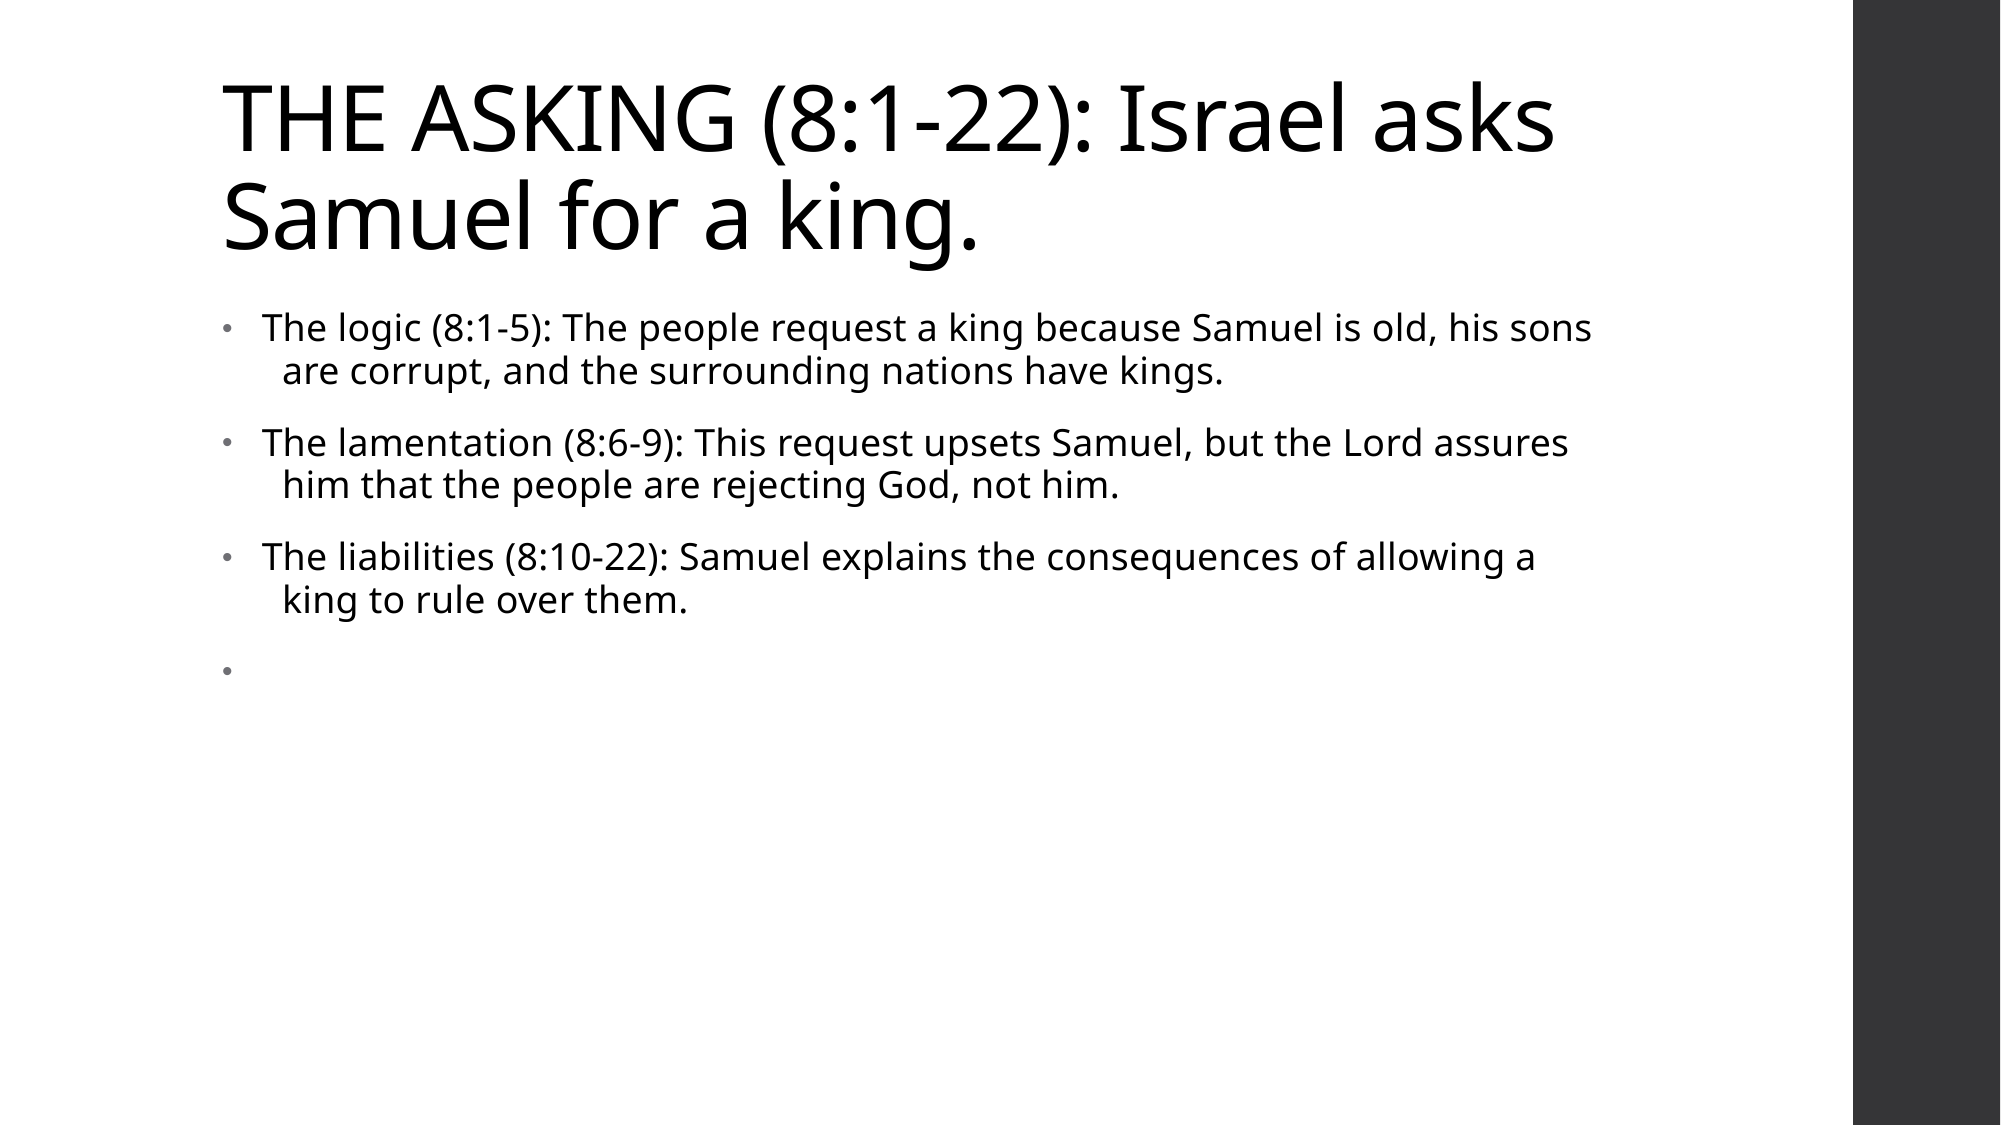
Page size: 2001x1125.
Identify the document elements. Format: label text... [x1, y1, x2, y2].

title THE ASKING (8:1-22): Israel asks Samuel for a king. [206, 60, 1797, 278]
list The logic (8:1-5): The people request a king because Samuel is old, his sons are corrupt, and the surrounding nations have kings. The lamentation (8:6-9): This request upsets Samuel, but the Lord assures him that the people are rejecting God, not him. The liabilities (8:10-22): Samuel explains the consequences of allowing a king to rule over them. [206, 299, 1617, 1014]
